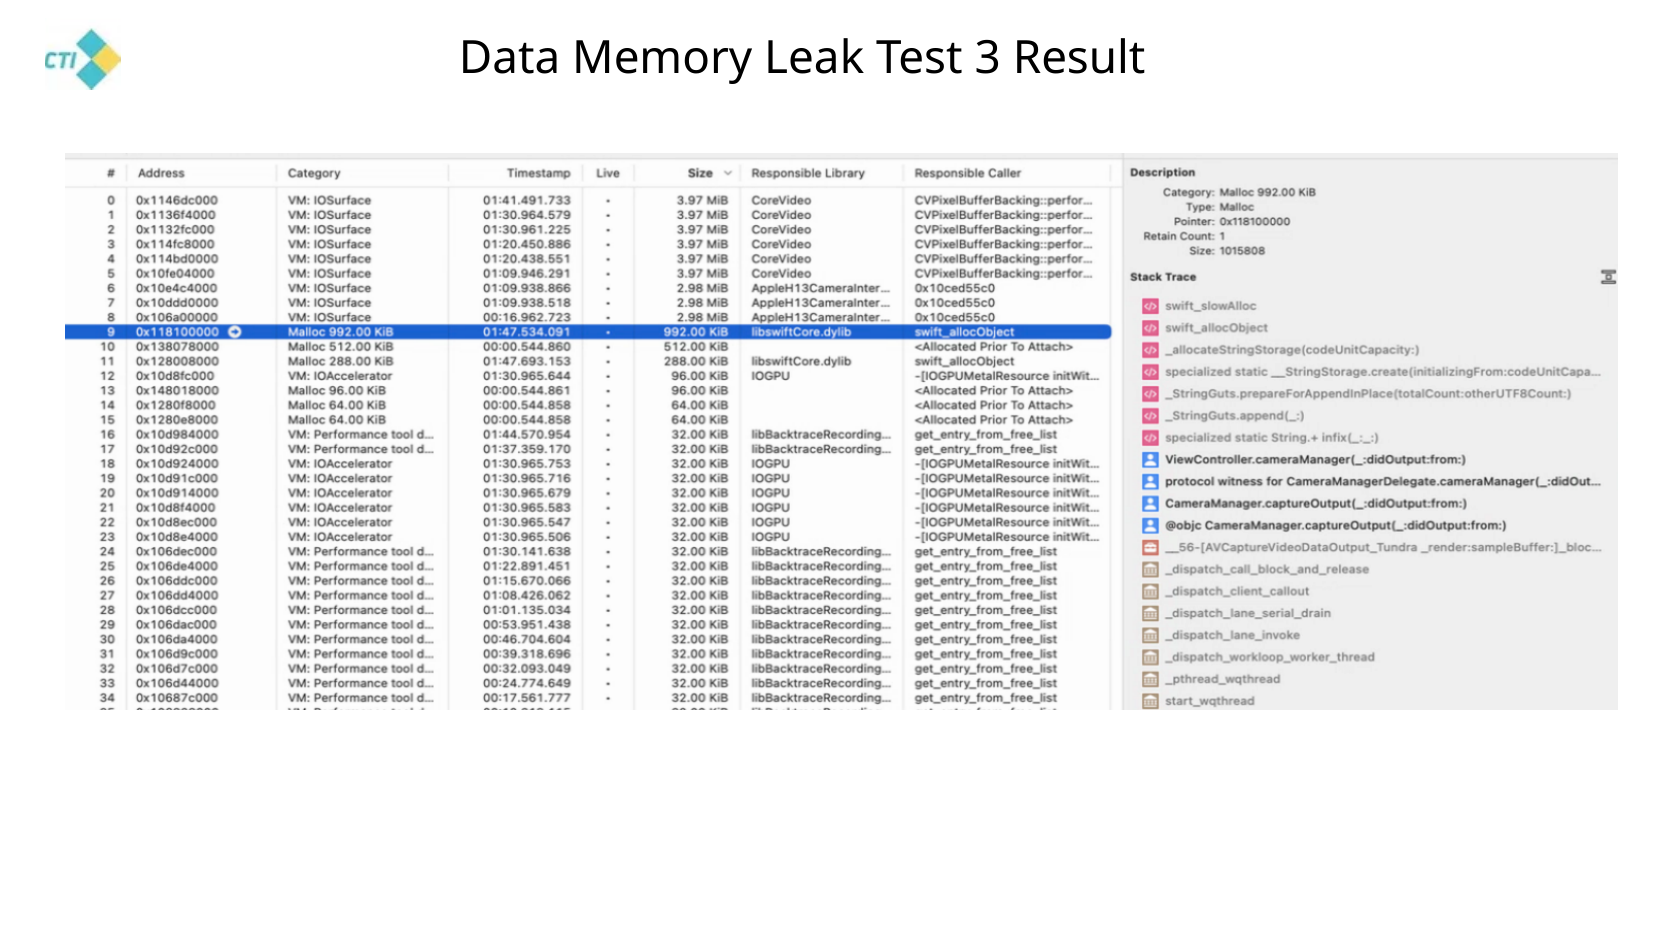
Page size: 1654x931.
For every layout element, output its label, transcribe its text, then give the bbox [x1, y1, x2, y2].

picture [45, 18, 121, 91]
picture [65, 153, 1618, 710]
text_box Data Memory Leak Test 3 Result [225, 17, 1381, 136]
